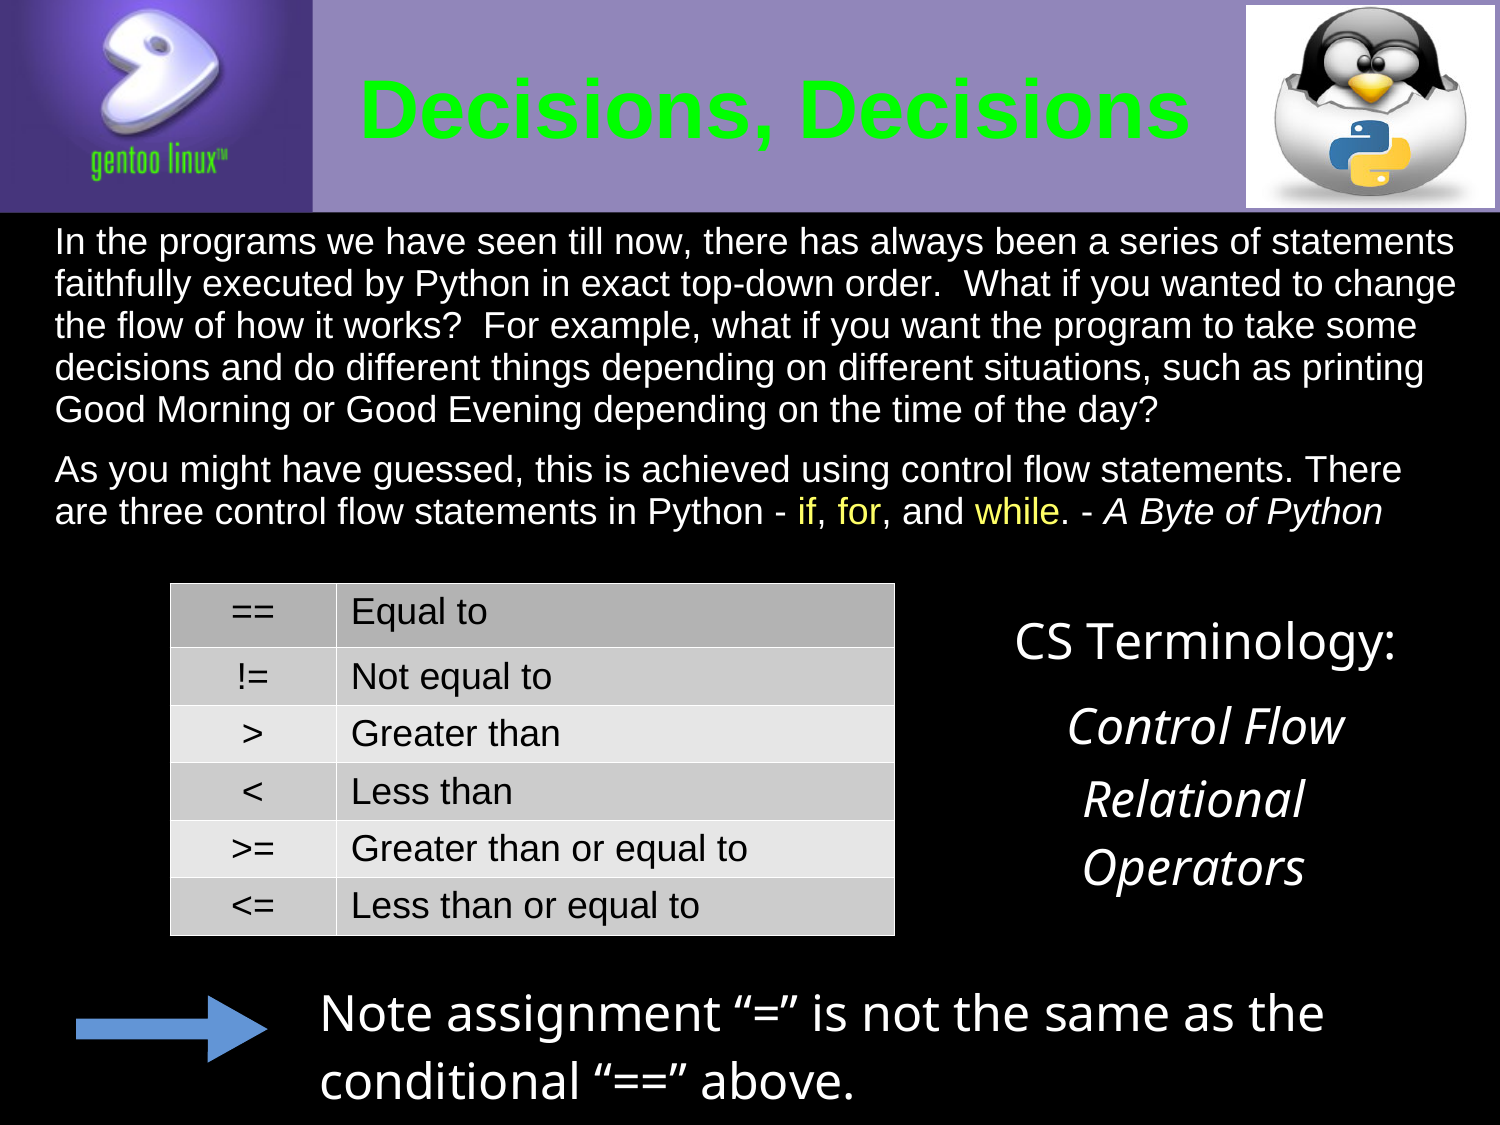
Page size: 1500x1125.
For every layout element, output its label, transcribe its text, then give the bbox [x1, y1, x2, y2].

title Decisions, Decisions [319, 12, 1233, 201]
text_box CS Terminology: Control Flow [953, 605, 1438, 740]
picture [70, 991, 273, 1067]
table_cell < [171, 763, 336, 820]
table_cell Less than [337, 763, 894, 820]
table_cell >= [171, 821, 336, 877]
table_cell Less than or equal to [337, 878, 894, 935]
picture [0, 0, 302, 184]
table_cell Greater than or equal to [337, 821, 894, 877]
picture [1246, 5, 1495, 208]
table_cell Greater than [337, 706, 894, 762]
table_header Equal to [337, 584, 894, 647]
text_box Relational Operators [1002, 763, 1365, 881]
table_cell Not equal to [337, 648, 894, 705]
text_box Note assignment “=” is not the same as the conditional “==” above. [300, 977, 1472, 1095]
table_cell <= [171, 878, 336, 935]
list In the programs we have seen till now, there has always been a series of statements faithfully executed by Python in exact top-down order. What if you wanted to change the flow of how it works? For example, what if you want the program to take some decisions and do different things depending on different situations, such as printing Good Morning or Good Evening depending on the time of the day? As you might have guessed, this is achieved using control flow statements. There are three control flow statements in Python - if, for, and while. - A Byte of Python [35, 220, 1460, 546]
table_cell > [171, 706, 336, 762]
table_header == [171, 584, 336, 647]
table_cell != [171, 648, 336, 705]
